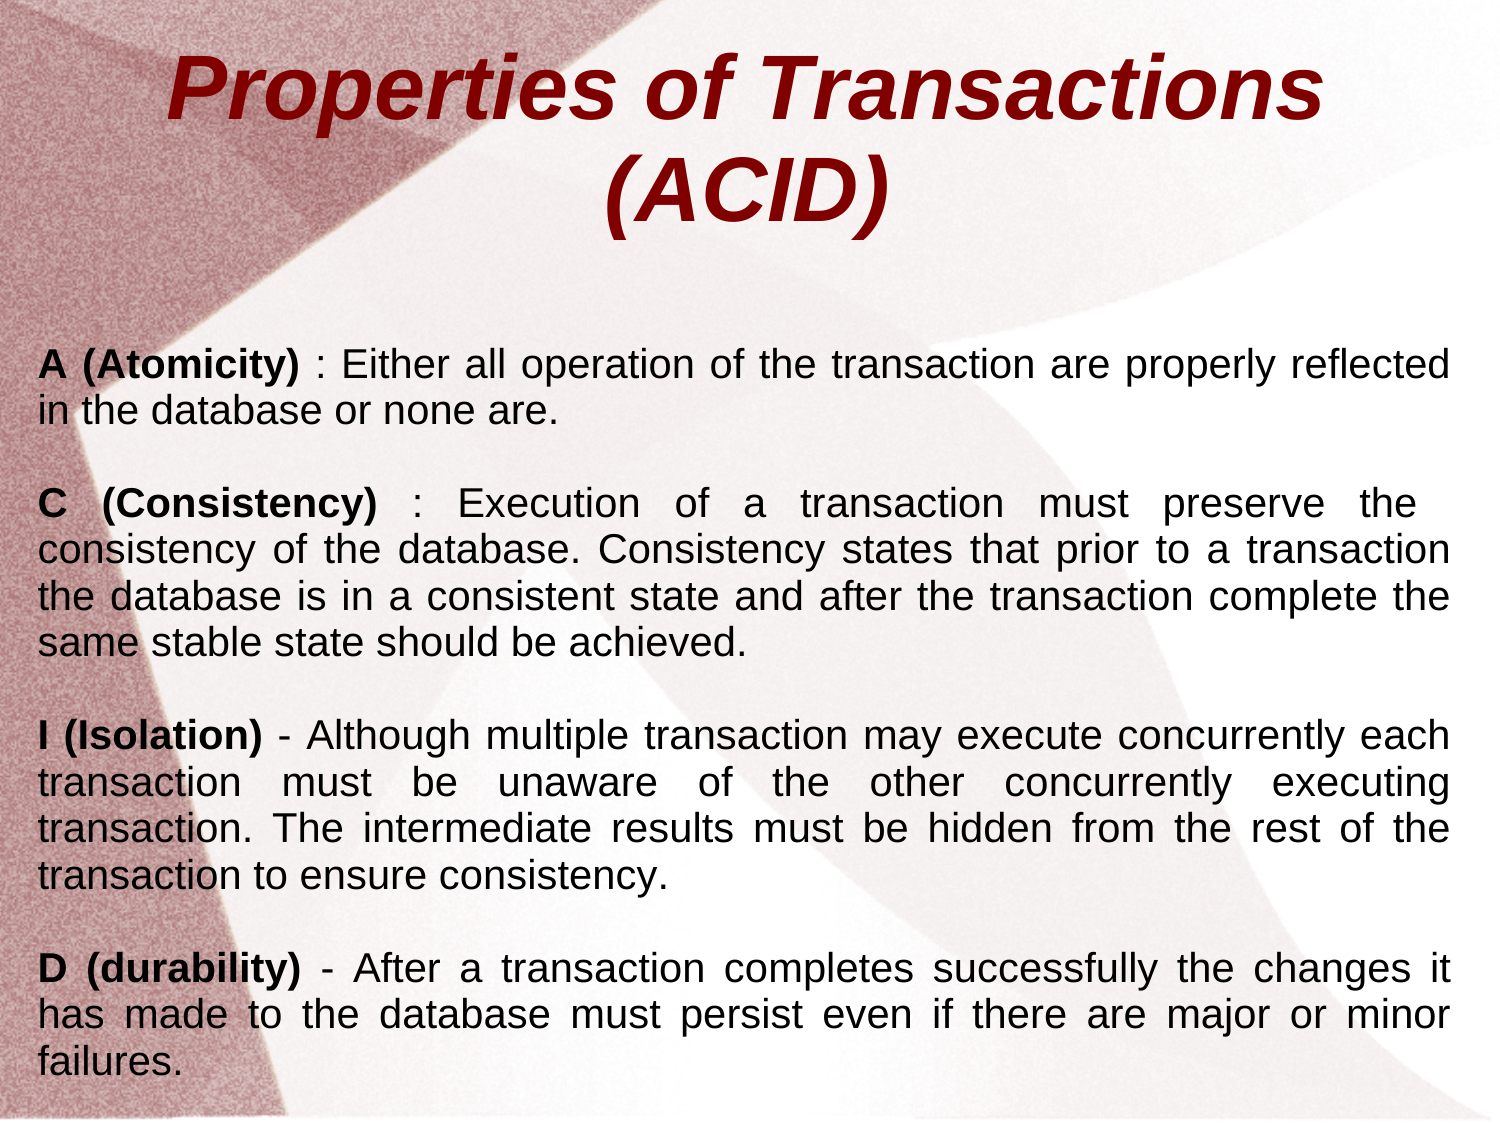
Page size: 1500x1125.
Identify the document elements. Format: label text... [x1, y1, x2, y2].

subtitle A (Atomicity) : Either all operation of the transaction are properly reflected in the database or none are. C (Consistency) : Execution of a transaction must preserve the consistency of the database. Consistency states that prior to a transaction the database is in a consistent state and after the transaction complete the same stable state should be achieved. I (Isolation) - Although multiple transaction may execute concurrently each transaction must be unaware of the other concurrently executing transaction. The intermediate results must be hidden from the rest of the transaction to ensure consistency. D (durability) - After a transaction completes successfully the changes it has made to the database must persist even if there are major or minor failures. [37, 335, 1452, 1089]
title Properties of Transactions (ACID) [37, 36, 1458, 242]
picture [0, 0, 1500, 1125]
